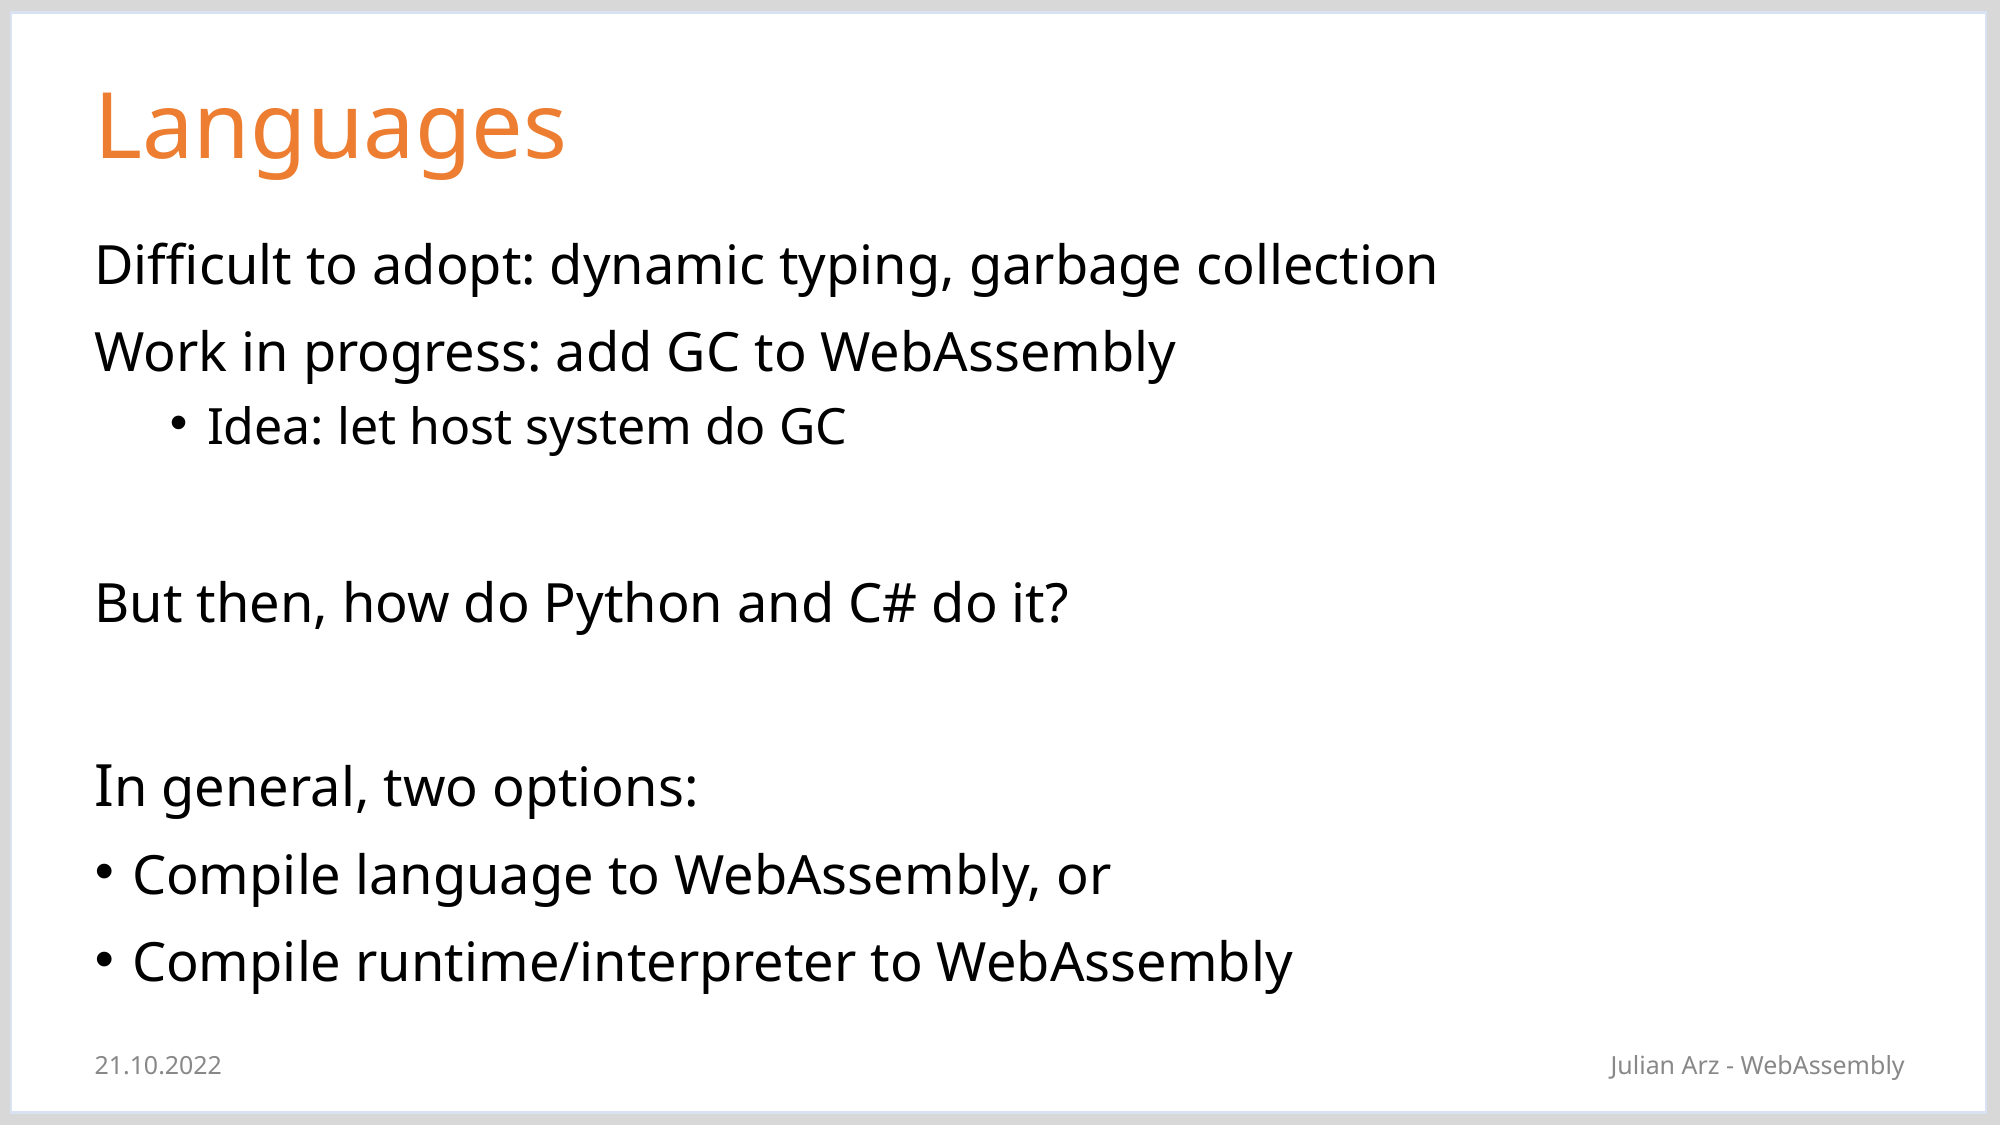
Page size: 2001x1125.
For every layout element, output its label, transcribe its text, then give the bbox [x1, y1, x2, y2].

slide_number 21.10.2022 [79, 1035, 530, 1096]
title Languages [79, 59, 1921, 191]
list Difficult to adopt: dynamic typing, garbage collection Work in progress: add GC to WebAssembly Idea: let host system do GC But then, how do Python and C# do it? In general, two options: Compile language to WebAssembly, or Compile runtime/interpreter to WebAssembly [79, 223, 1921, 1014]
footer Julian Arz - WebAssembly [546, 1035, 1921, 1096]
